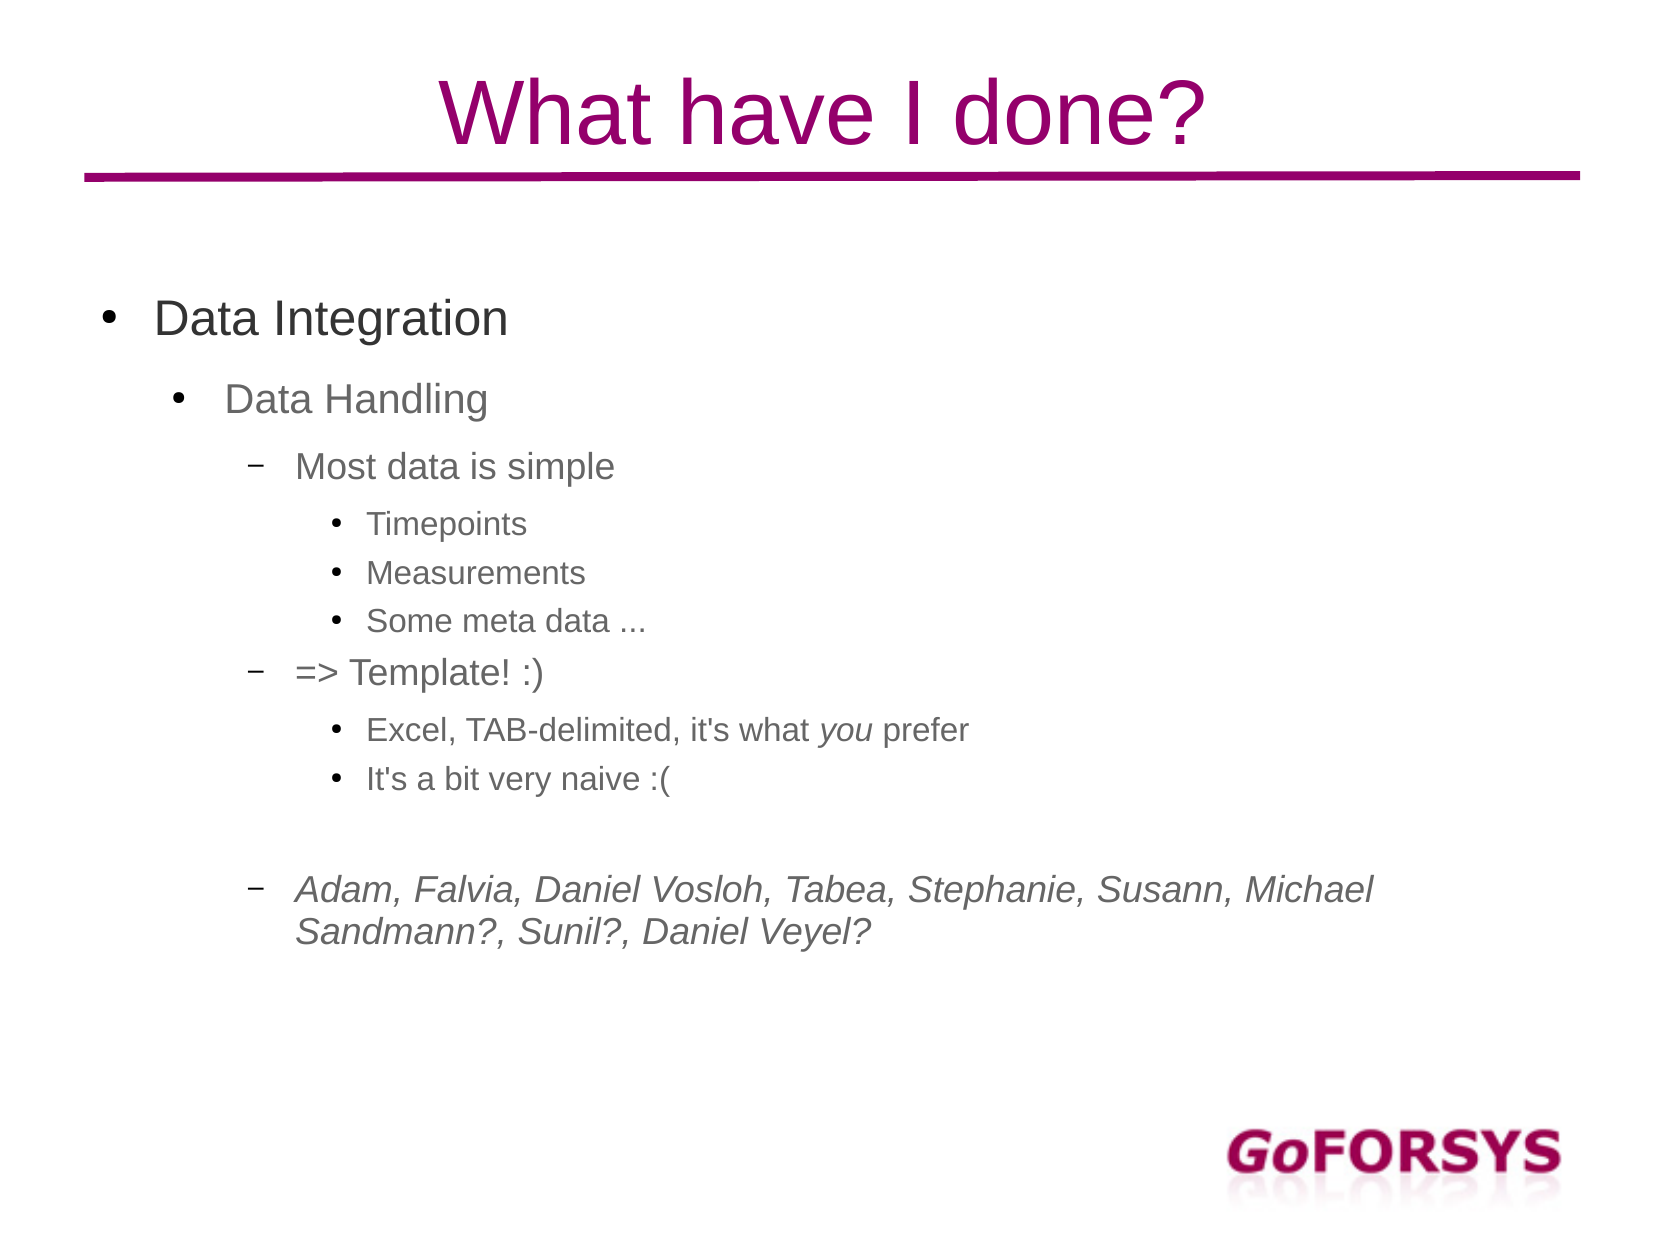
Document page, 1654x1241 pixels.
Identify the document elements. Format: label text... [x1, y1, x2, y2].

list Data Integration Data Handling Most data is simple Timepoints Measurements Some meta data ... => Template! :) Excel, TAB-delimited, it's what you prefer It's a bit very naive :( Adam, Falvia, Daniel Vosloh, Tabea, Stephanie, Susann, Michael Sandmann?, Sunil?, Daniel Veyel? [82, 290, 1571, 1094]
picture [1211, 1115, 1574, 1241]
title What have I done? [75, 56, 1571, 170]
